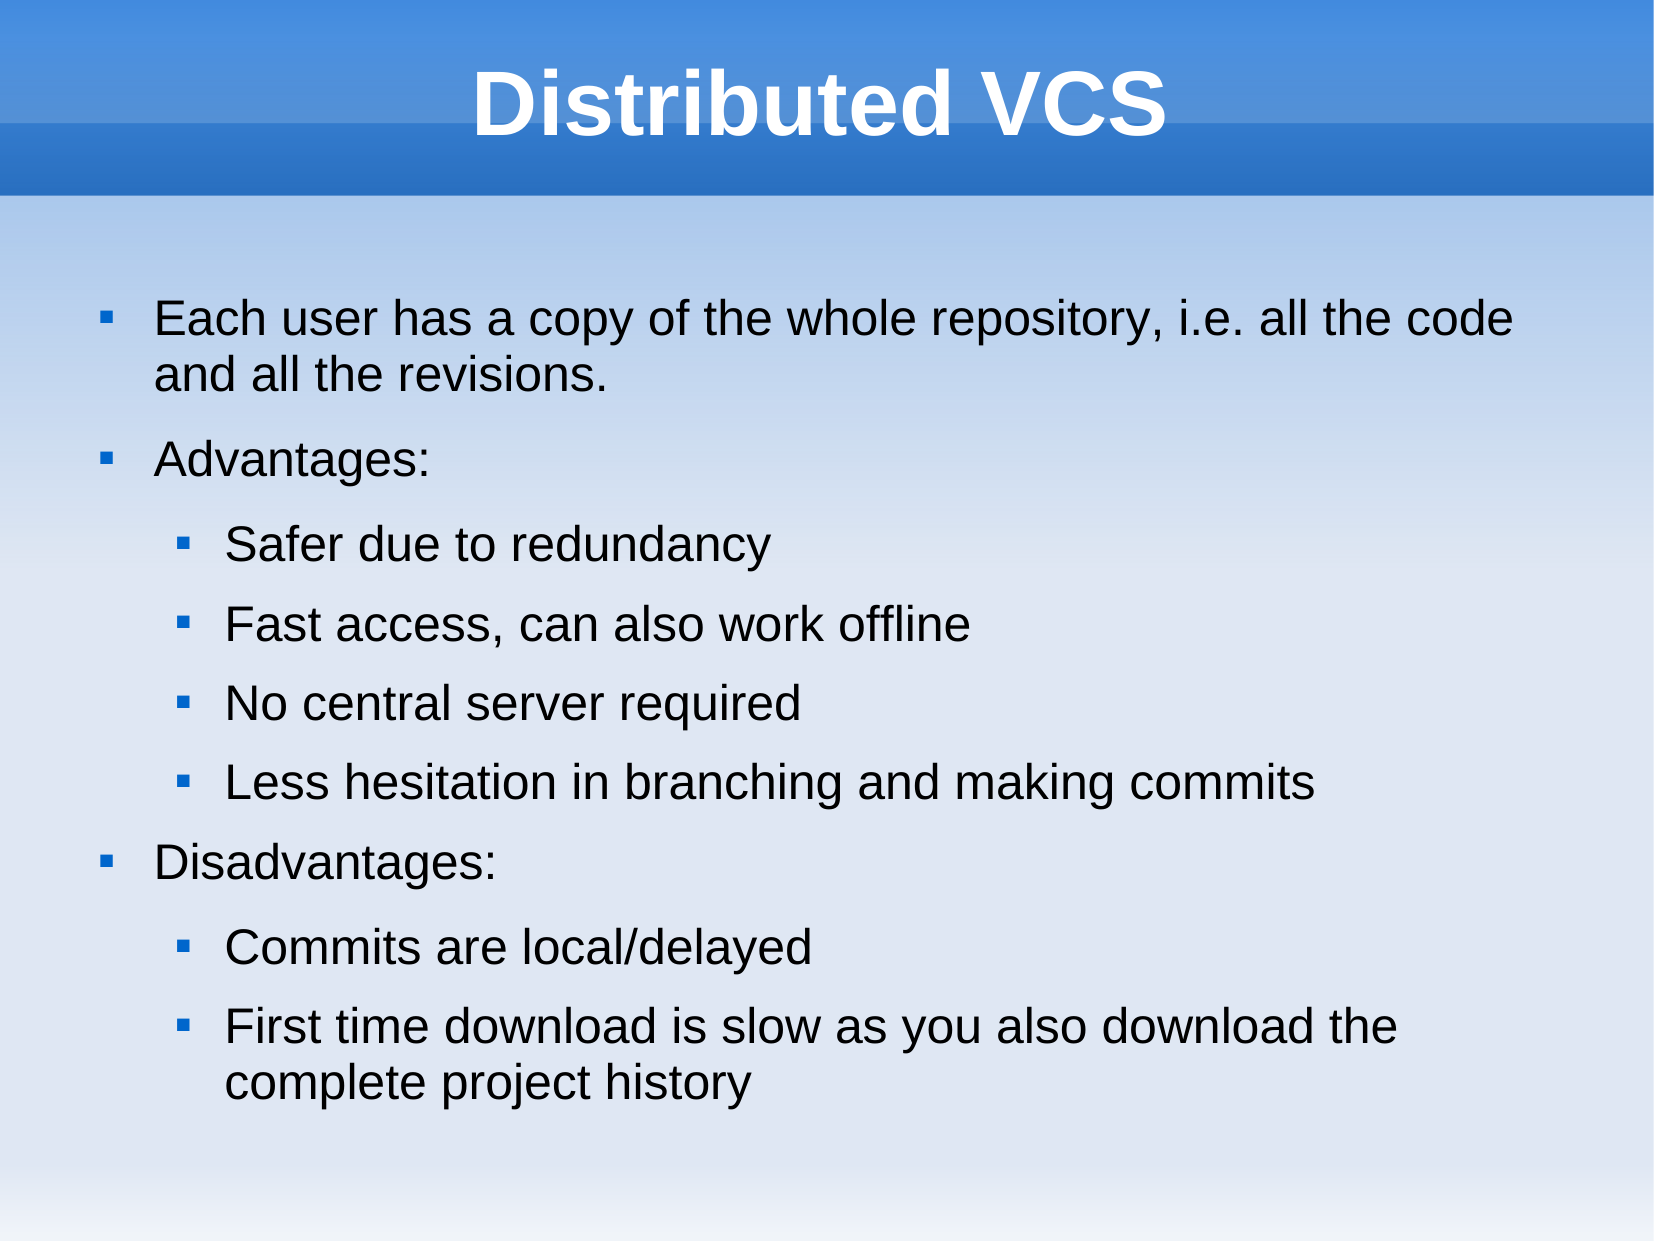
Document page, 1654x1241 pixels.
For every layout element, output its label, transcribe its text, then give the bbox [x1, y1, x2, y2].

title Distributed VCS [76, 0, 1565, 208]
picture [0, 0, 1654, 1241]
list Each user has a copy of the whole repository, i.e. all the code and all the revisions. Advantages: Safer due to redundancy Fast access, can also work offline No central server required Less hesitation in branching and making commits Disadvantages: Commits are local/delayed First time download is slow as you also download the complete project history [82, 290, 1571, 1117]
